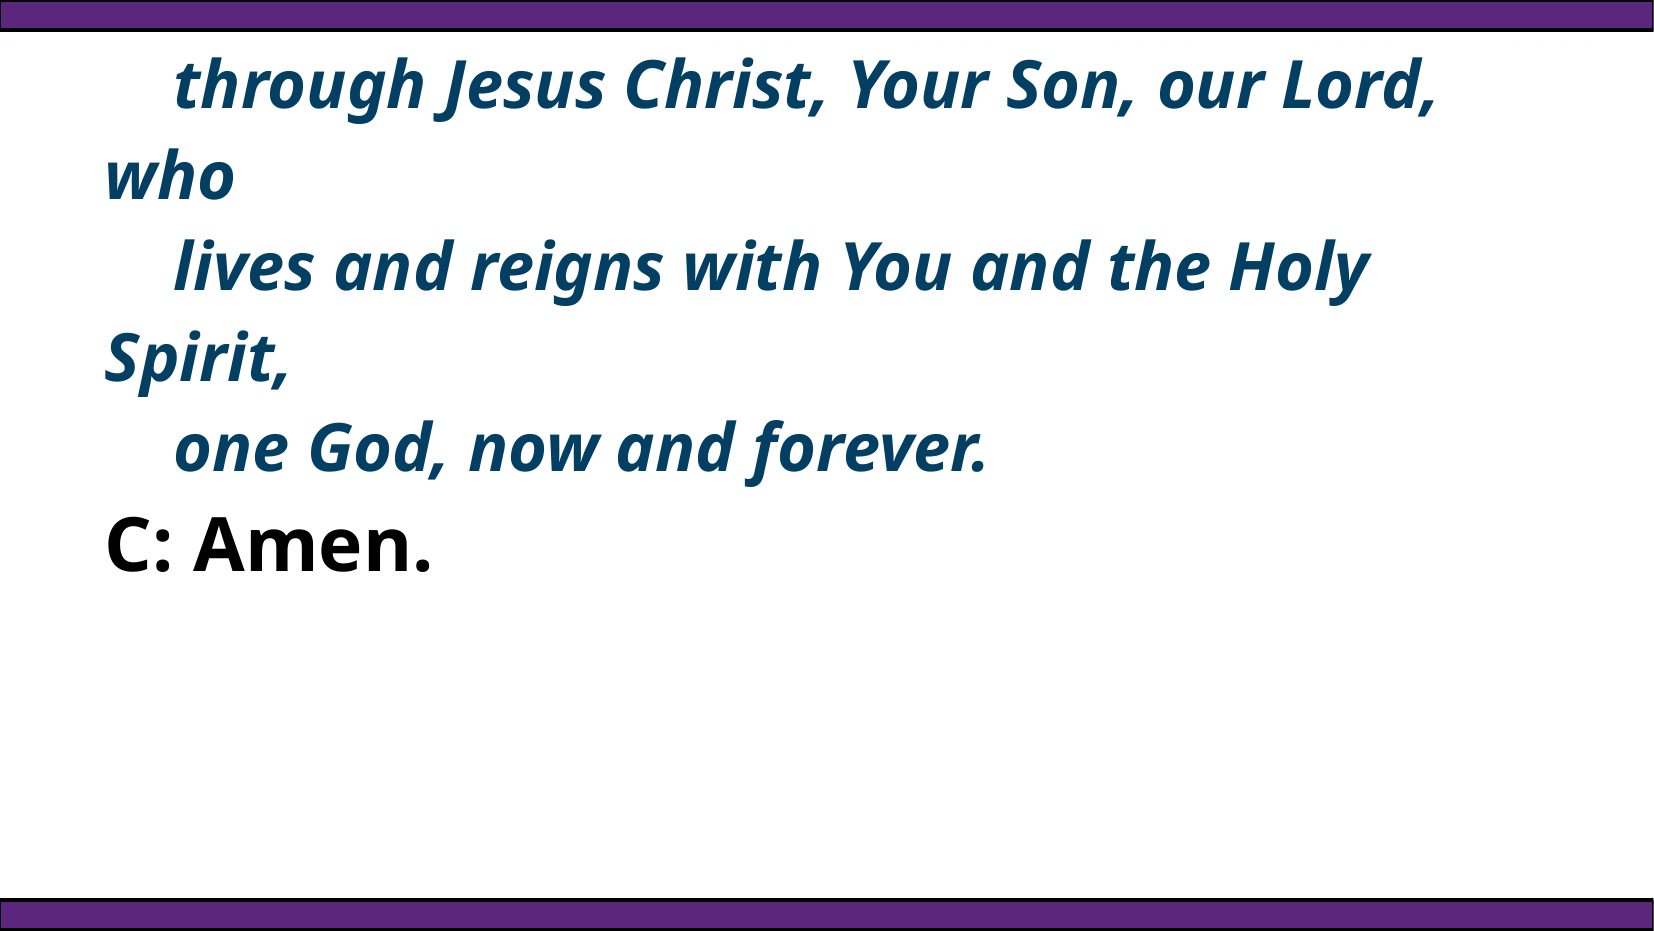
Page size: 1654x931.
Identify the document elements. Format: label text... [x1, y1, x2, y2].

text_box through Jesus Christ, Your Son, our Lord, who lives and reigns with You and the Holy Spirit, one God, now and forever. C: Amen. [90, 30, 1576, 411]
text_box [0, 900, 1654, 931]
text_box [0, 0, 1654, 31]
picture [0, 31, 1654, 900]
